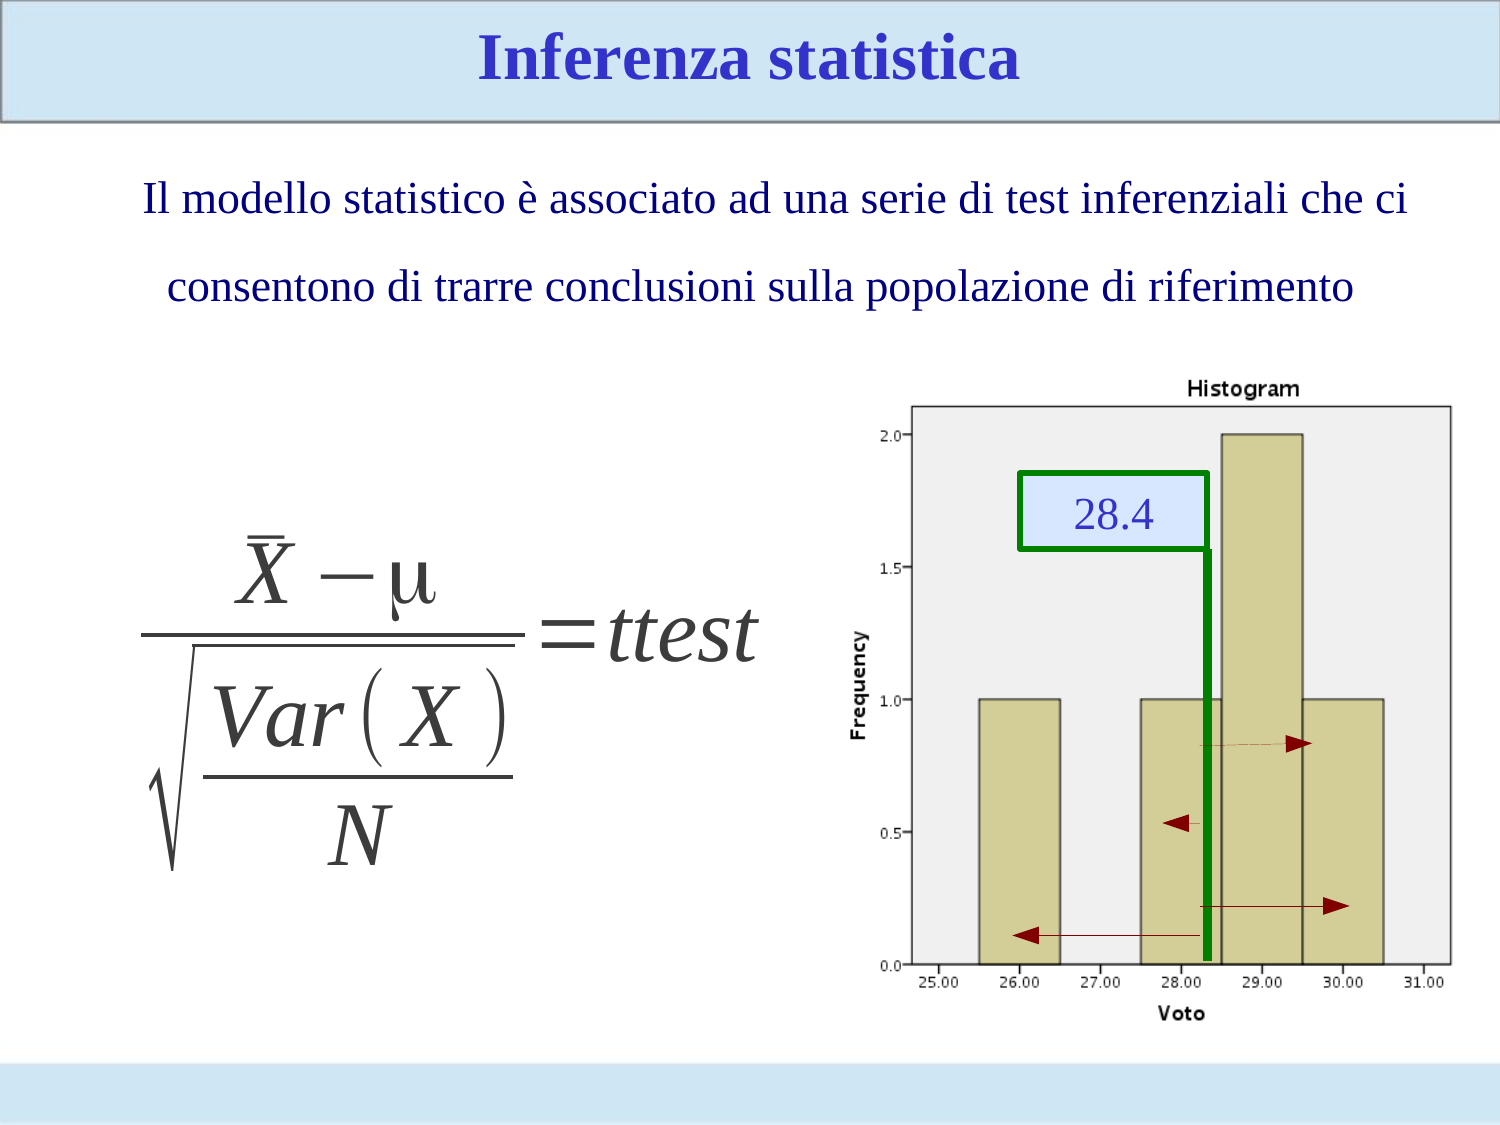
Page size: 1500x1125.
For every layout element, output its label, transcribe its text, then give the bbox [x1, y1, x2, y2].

chart [112, 524, 779, 885]
text_box Il modello statistico è associato ad una serie di test inferenziali che ci consentono di trarre conclusioni sulla popolazione di riferimento [96, 126, 1426, 318]
title Inferenza statistica [112, 0, 1388, 126]
picture [0, 0, 1500, 1125]
text_box 28.4 [1019, 473, 1208, 550]
